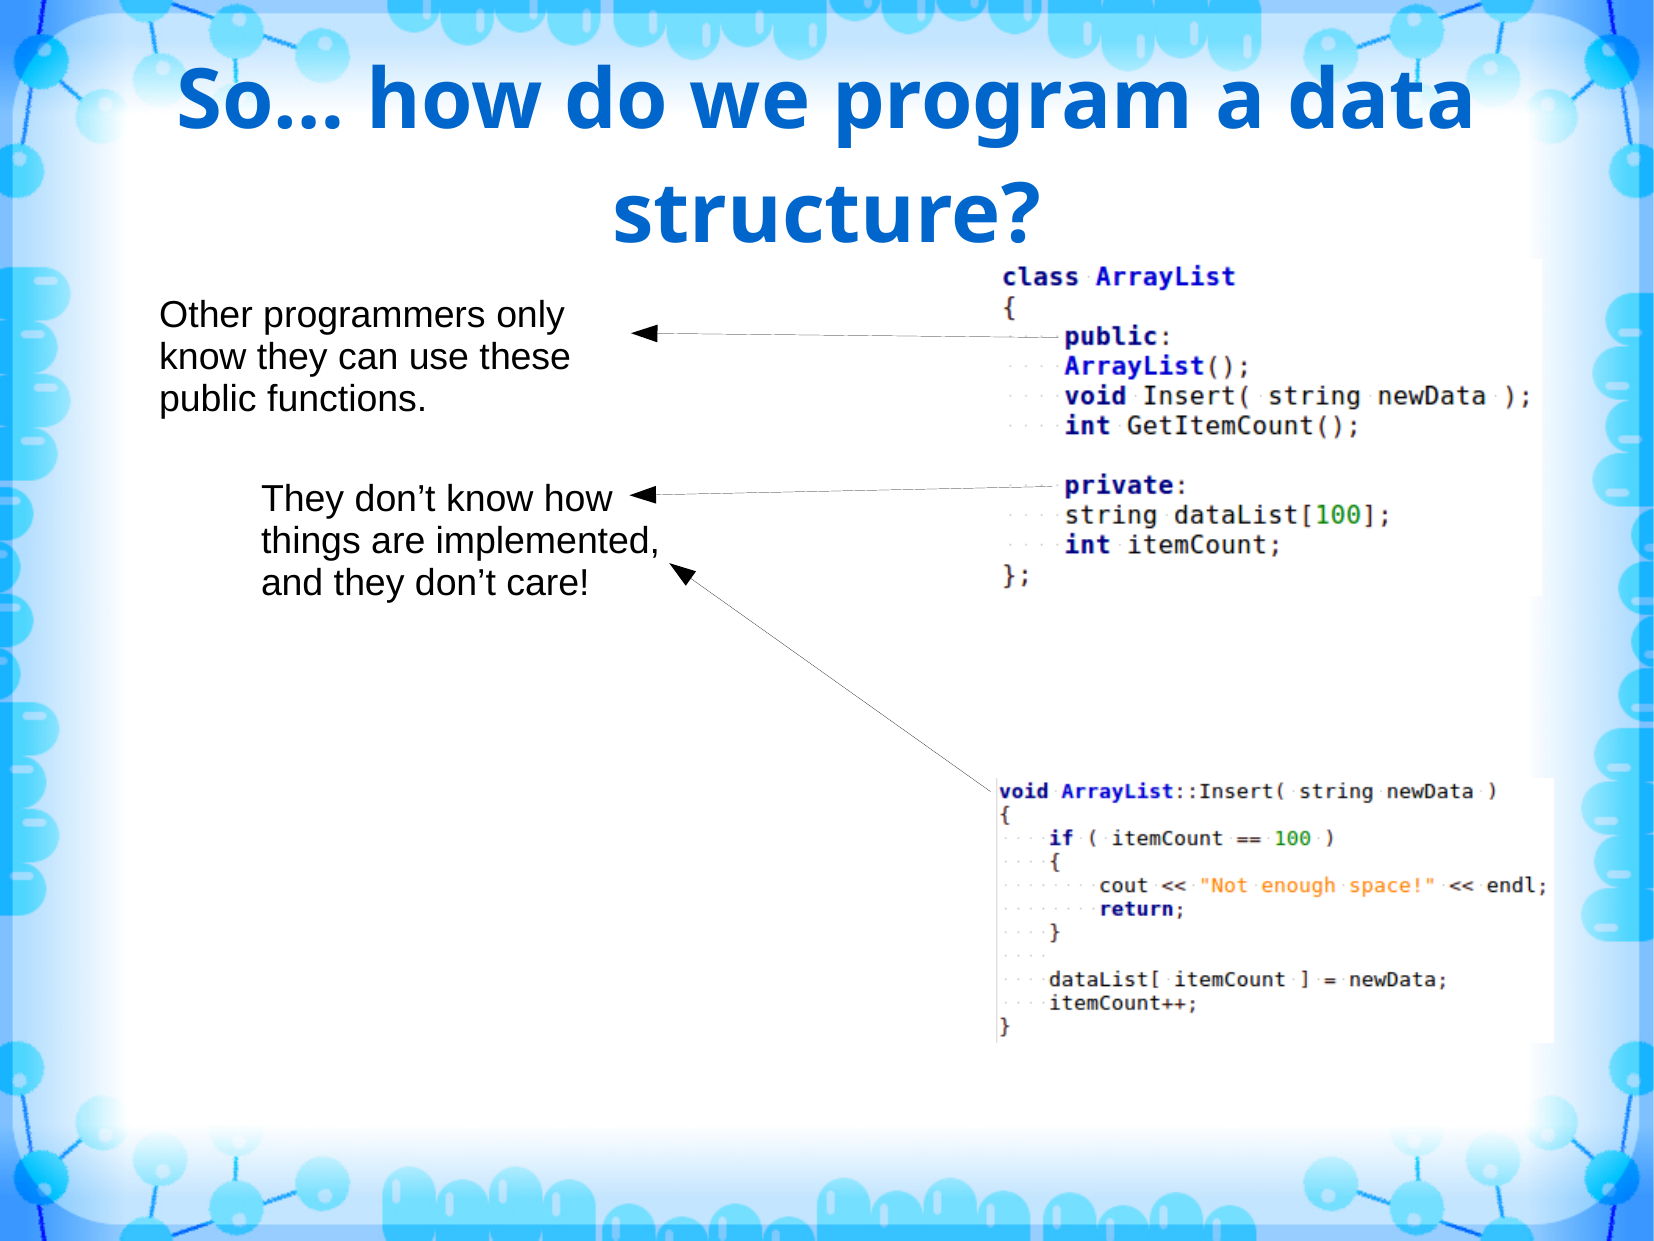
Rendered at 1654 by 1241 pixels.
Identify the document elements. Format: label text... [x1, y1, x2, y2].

text_box They don’t know how things are implemented, and they don’t care! [246, 470, 726, 612]
title So… how do we program a data structure? [82, 49, 1571, 257]
picture [0, 0, 1654, 1241]
text_box Other programmers only know they can use these public functions. [144, 286, 624, 427]
